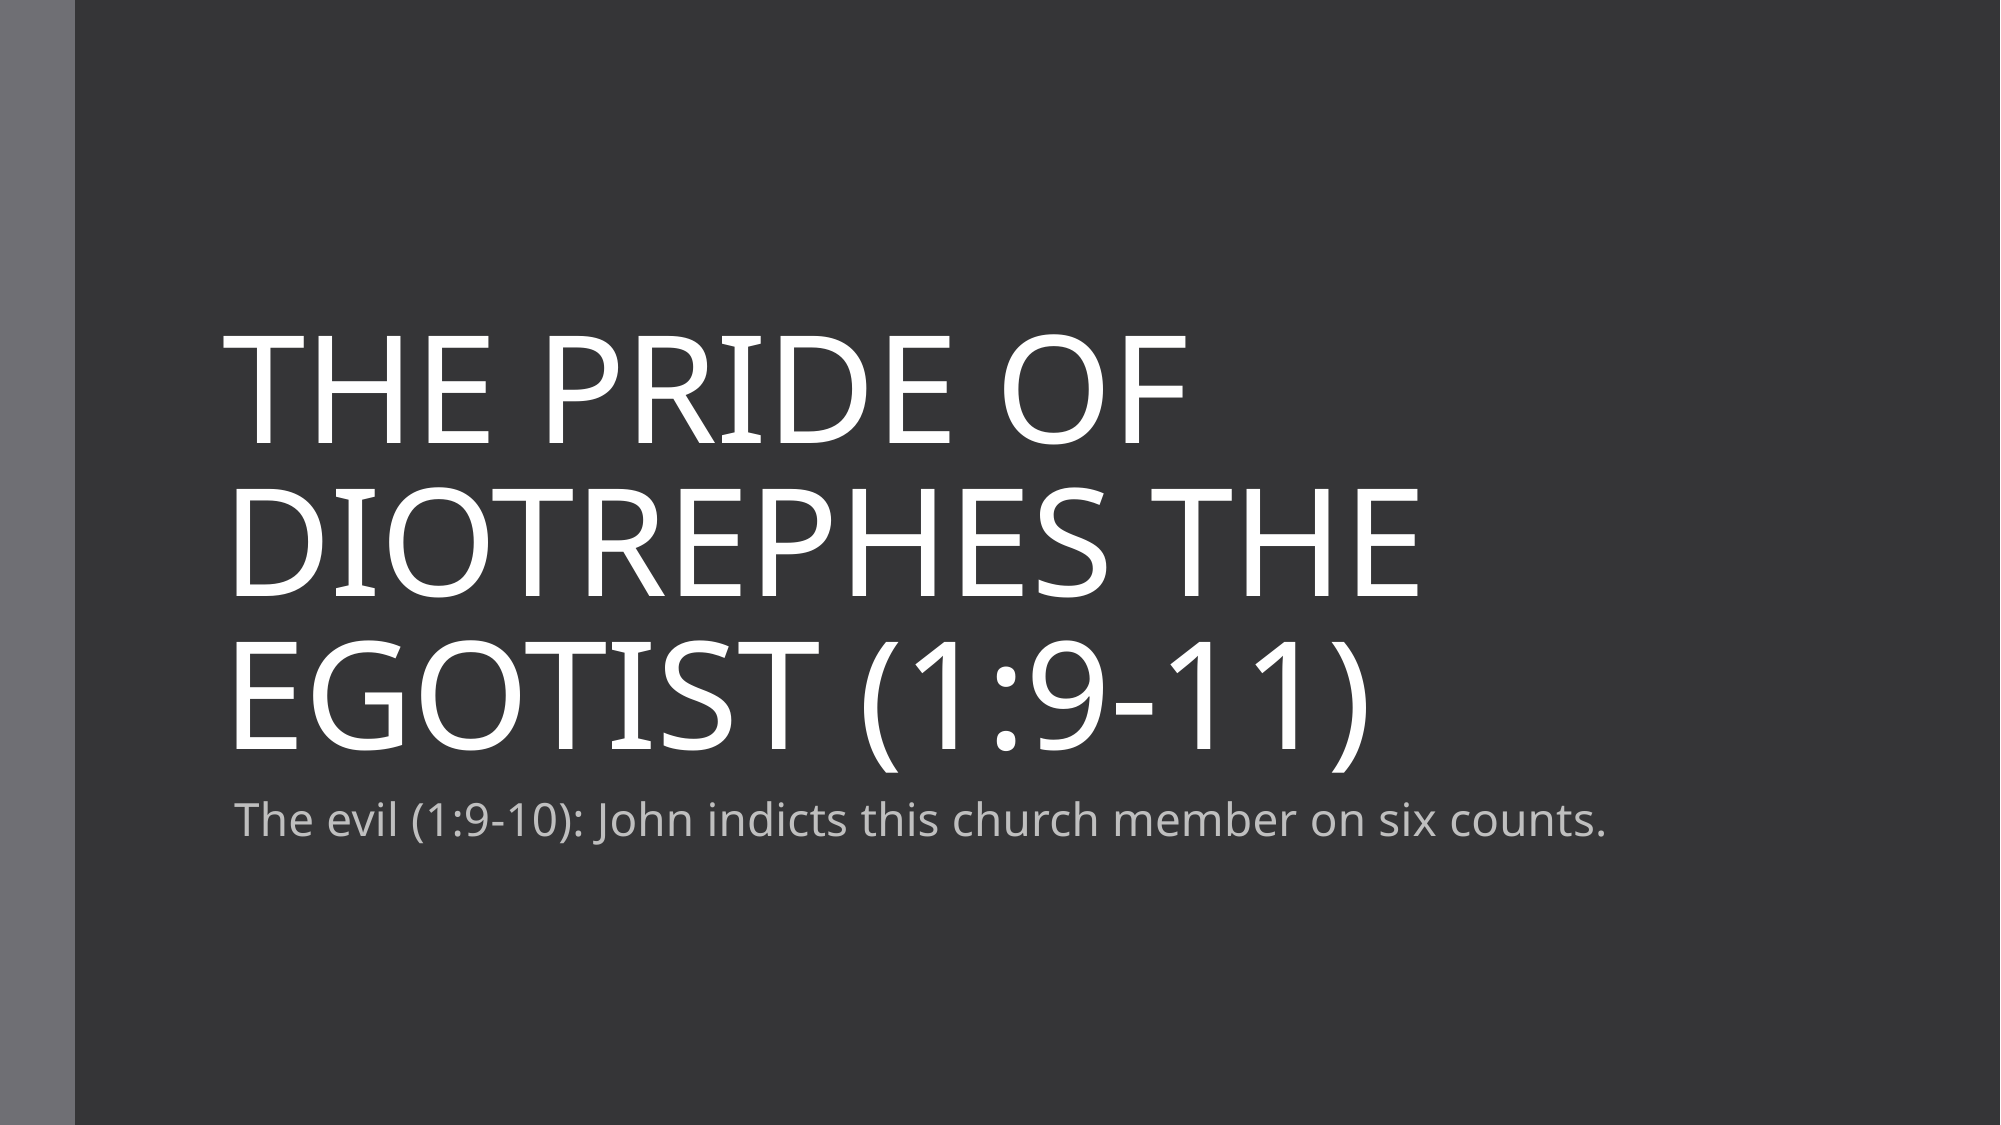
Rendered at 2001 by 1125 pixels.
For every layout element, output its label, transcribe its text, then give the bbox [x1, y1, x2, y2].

title THE PRIDE OF DIOTREPHES THE EGOTIST (1:9-11) [206, 124, 1752, 787]
subtitle The evil (1:9-10): John indicts this church member on six counts. [206, 787, 1752, 1066]
